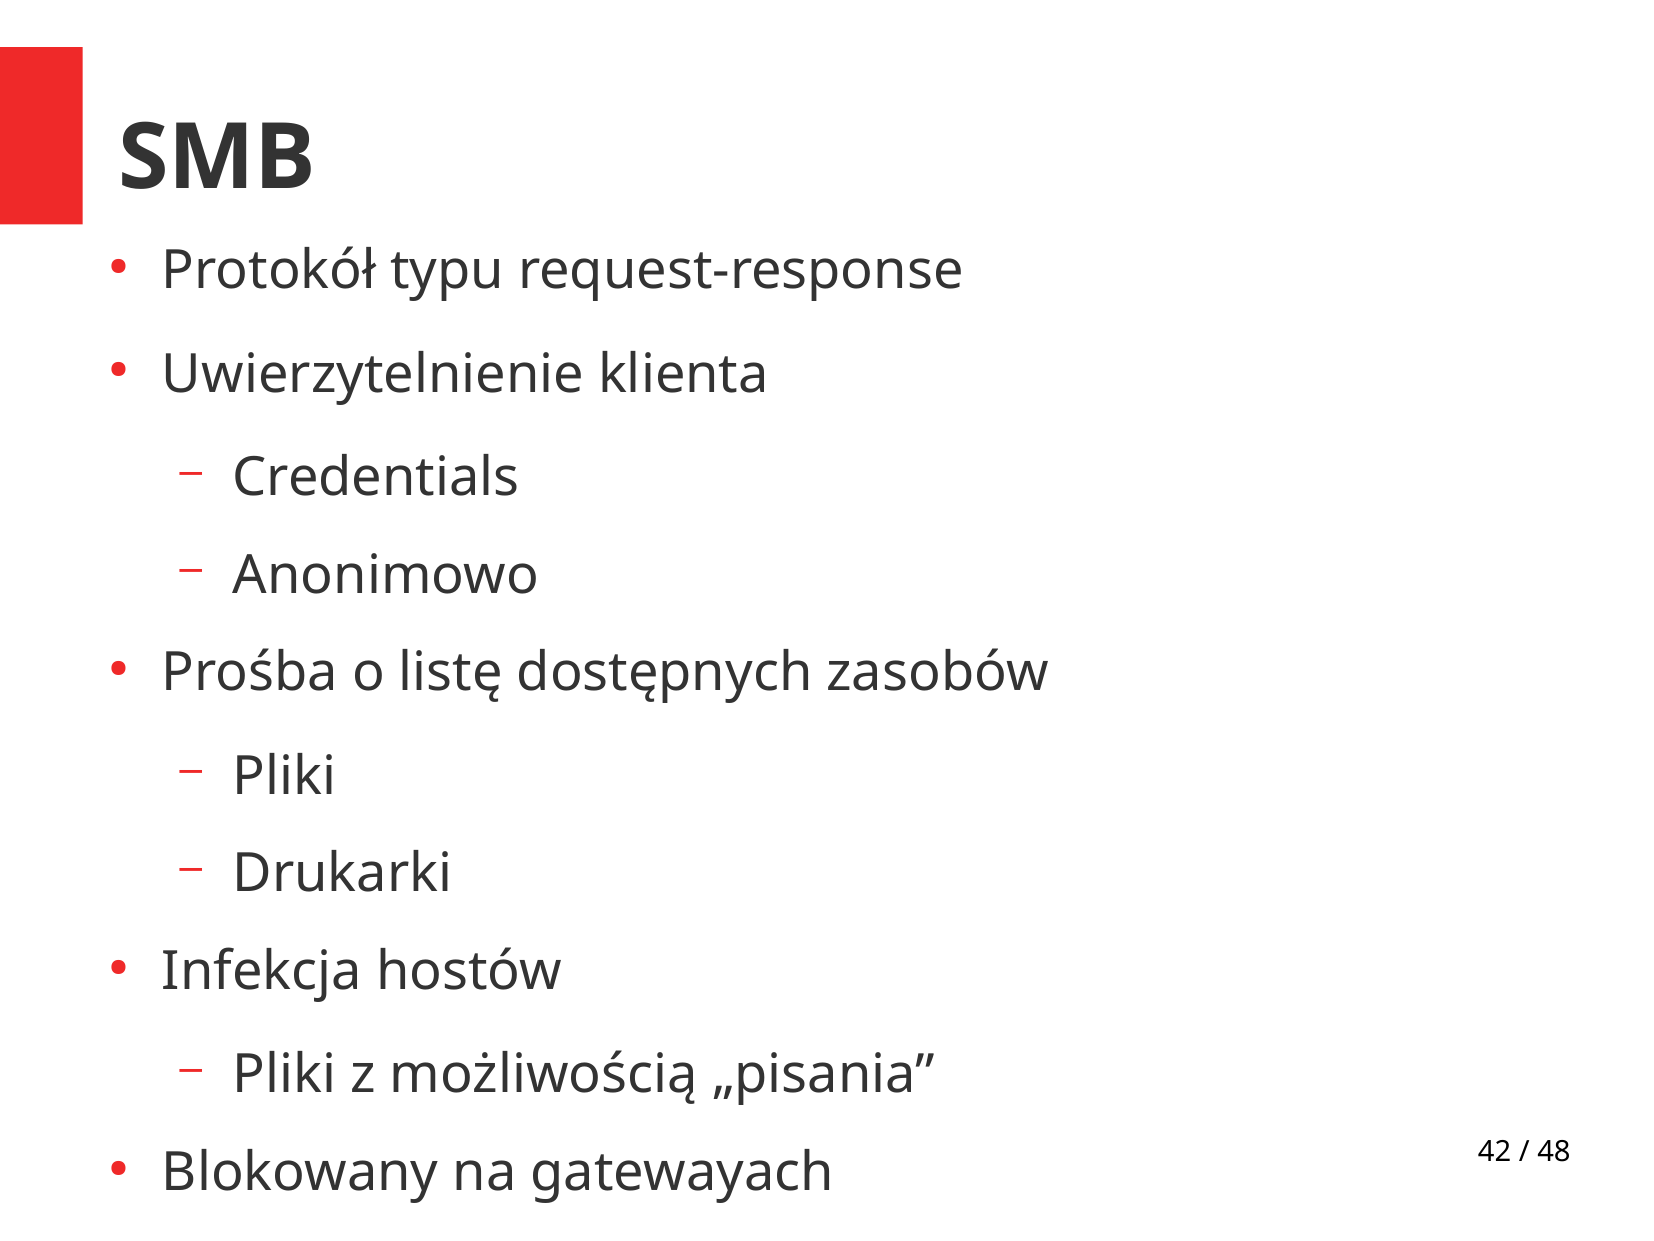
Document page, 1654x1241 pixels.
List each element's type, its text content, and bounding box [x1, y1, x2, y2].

title SMB [118, 49, 1571, 257]
list Protokół typu request-response Uwierzytelnienie klienta Credentials Anonimowo Prośba o listę dostępnych zasobów Pliki Drukarki Infekcja hostów Pliki z możliwością „pisania” Blokowany na gatewayach [91, 230, 1509, 950]
